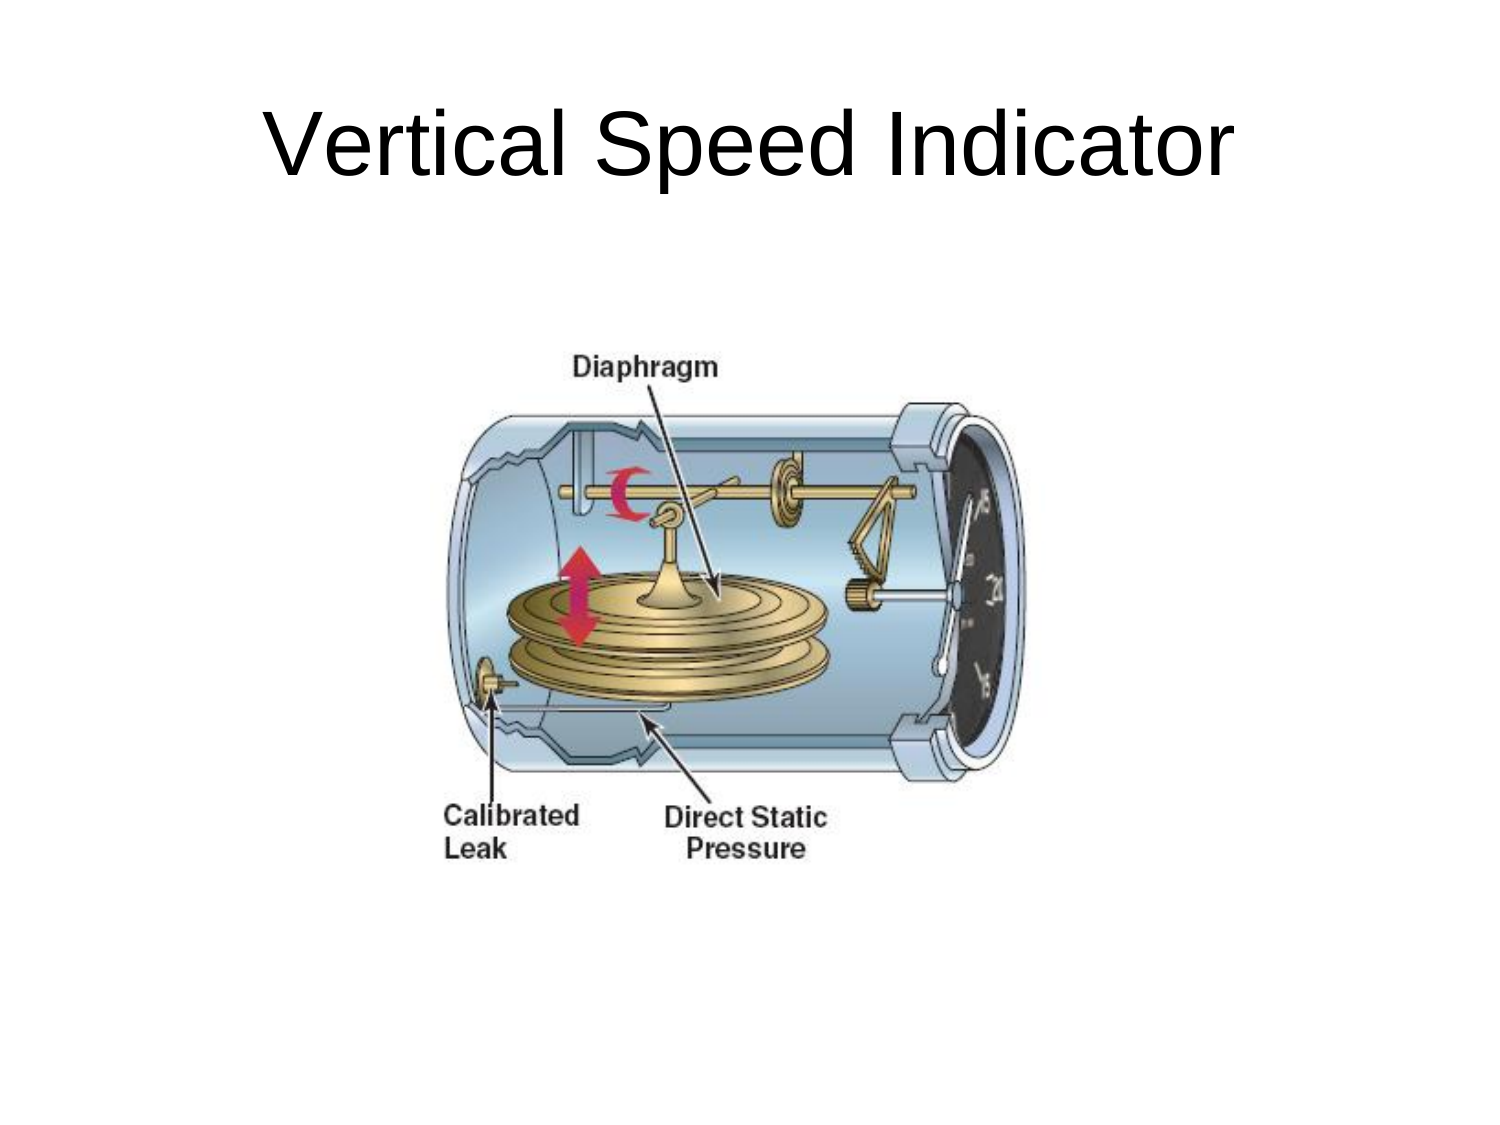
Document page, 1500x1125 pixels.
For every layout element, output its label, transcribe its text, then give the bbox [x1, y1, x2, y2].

text_box [430, 338, 1051, 881]
title Vertical Speed Indicator [75, 45, 1426, 233]
